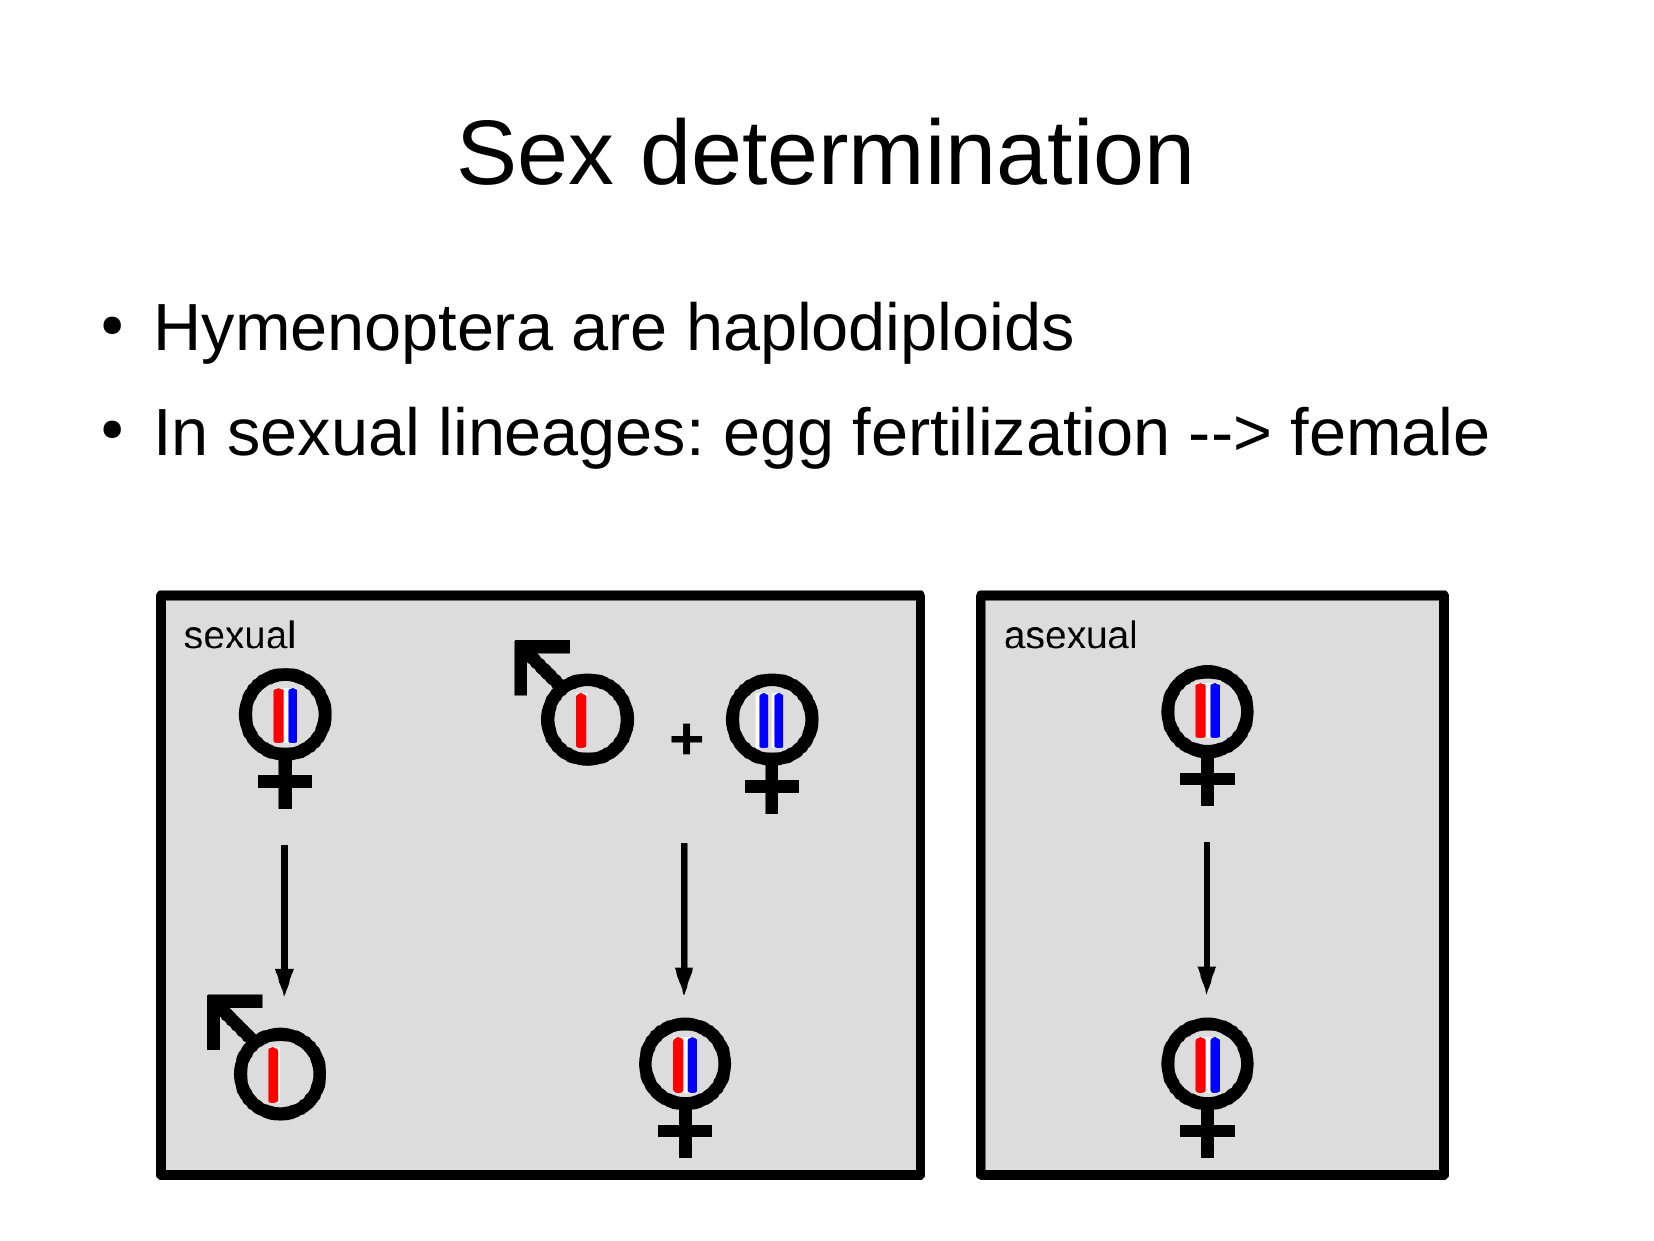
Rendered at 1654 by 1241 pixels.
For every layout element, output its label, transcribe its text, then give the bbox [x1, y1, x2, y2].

picture [153, 585, 1452, 1183]
list Hymenoptera are haplodiploids In sexual lineages: egg fertilization --> female [82, 290, 1571, 1010]
title Sex determination [82, 49, 1571, 257]
